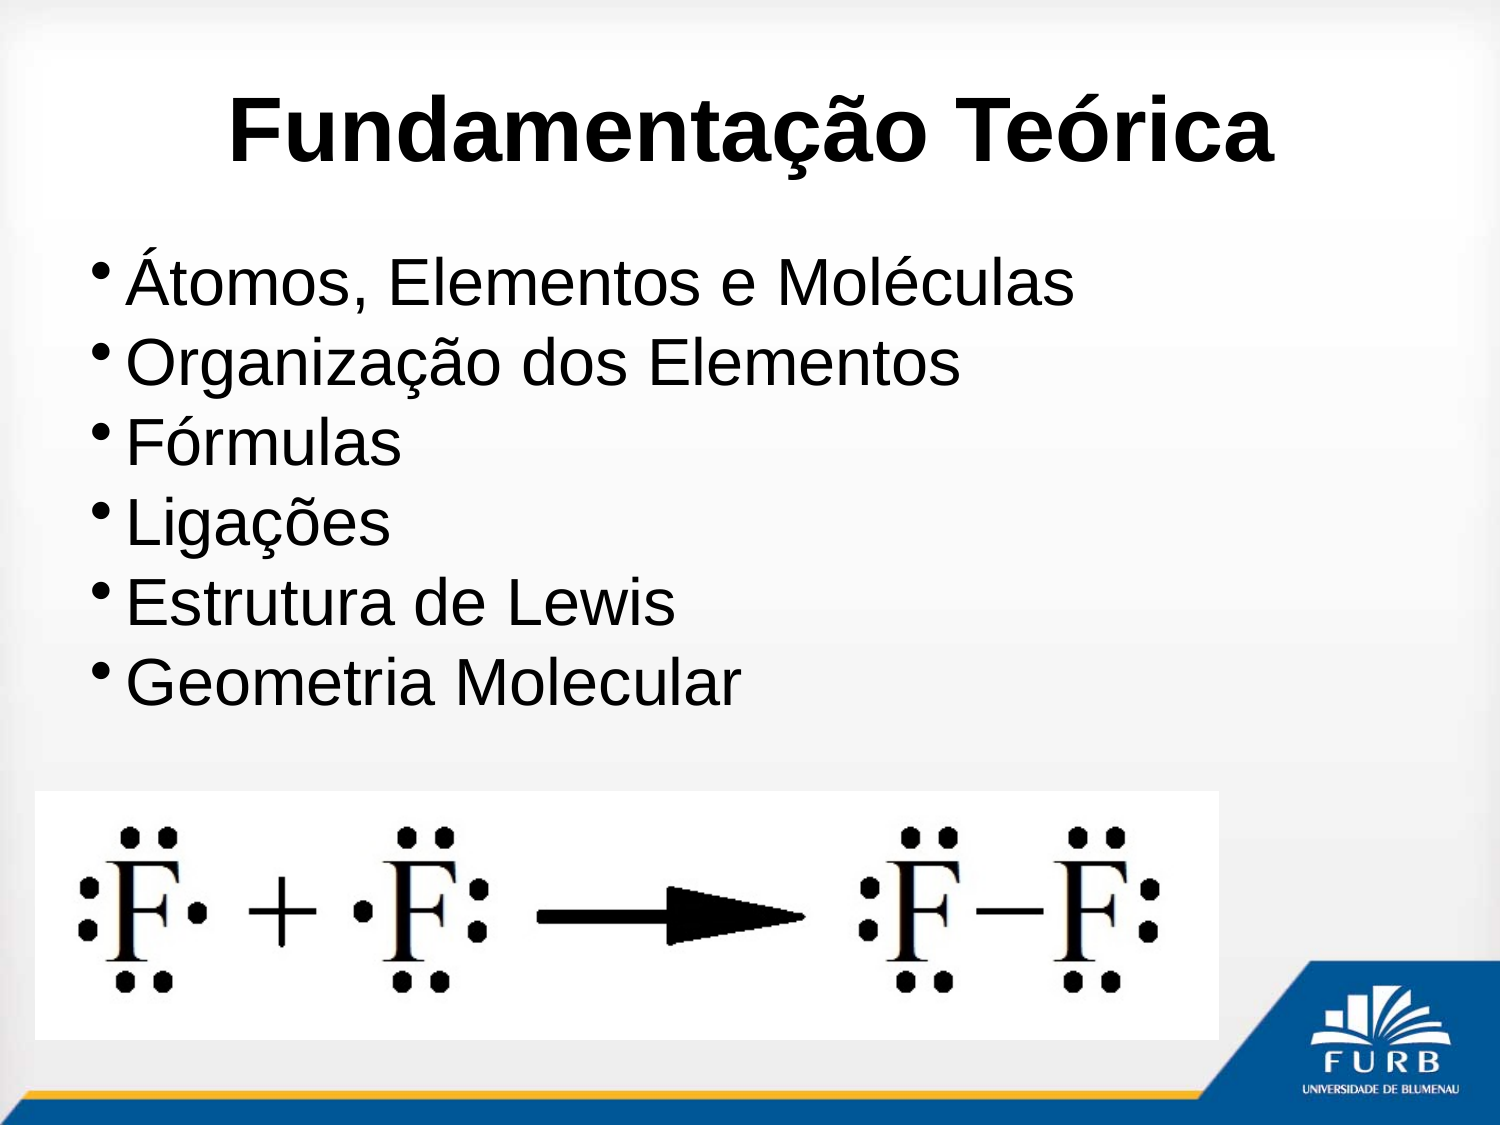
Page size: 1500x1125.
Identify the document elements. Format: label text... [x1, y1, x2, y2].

text_box Átomos, Elementos e Moléculas Organização dos Elementos Fórmulas Ligações Estrutura de Lewis Geometria Molecular [74, 231, 1425, 1000]
picture [0, 0, 1500, 1125]
text_box Fundamentação Teórica [76, 30, 1427, 219]
